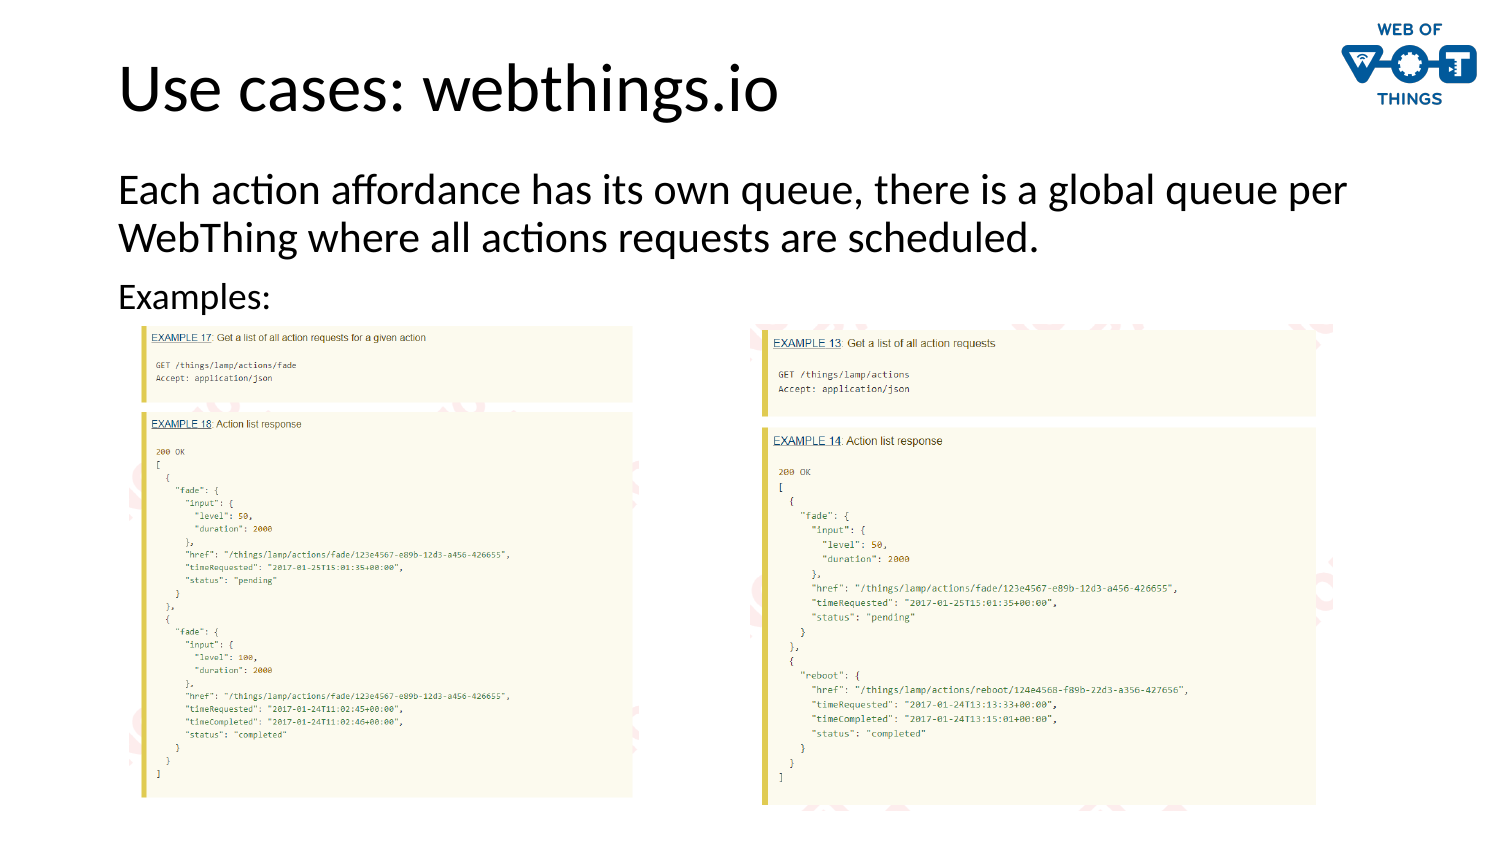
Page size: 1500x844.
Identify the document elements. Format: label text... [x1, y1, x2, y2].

list Each action affordance has its own queue, there is a global queue per WebThing where all actions requests are scheduled. Examples: [103, 159, 1397, 758]
picture [750, 324, 1333, 812]
picture [1326, 14, 1492, 114]
title Use cases: webthings.io [103, 44, 1397, 159]
picture [129, 320, 639, 808]
